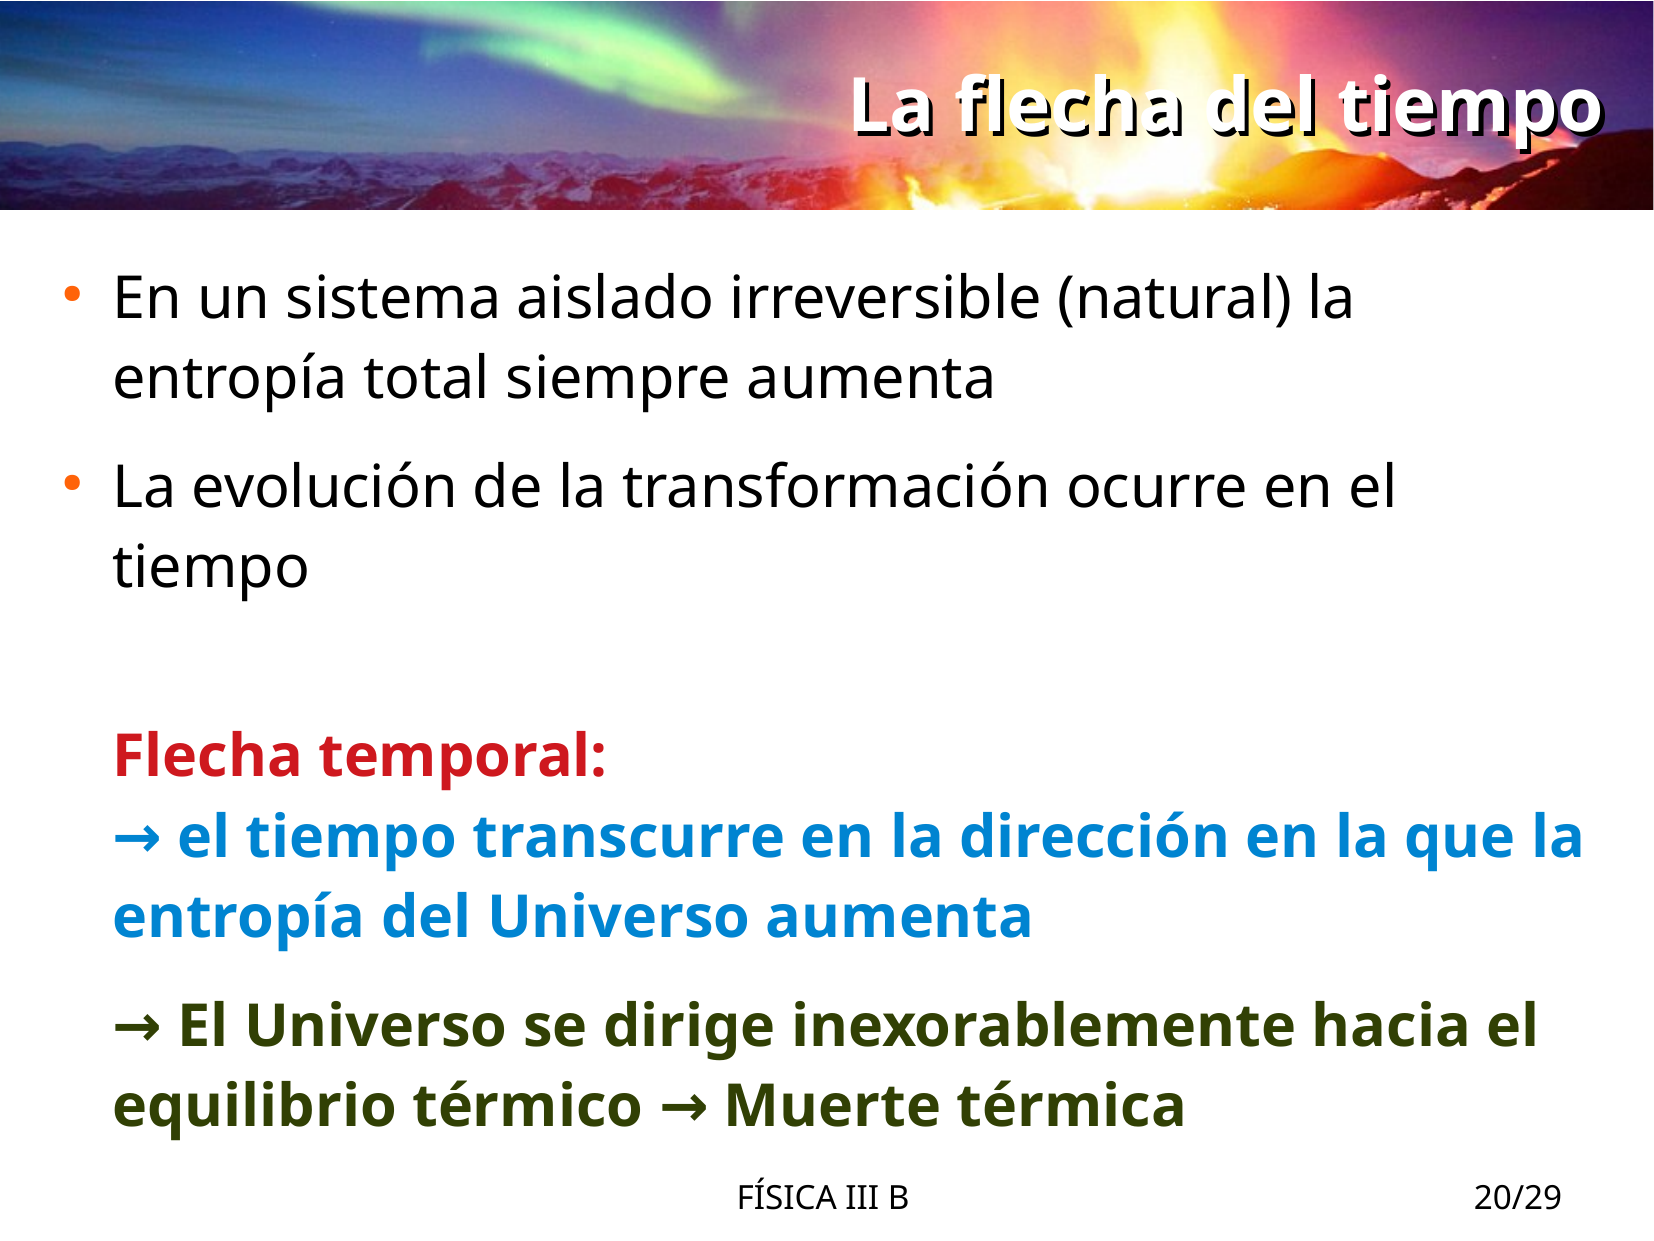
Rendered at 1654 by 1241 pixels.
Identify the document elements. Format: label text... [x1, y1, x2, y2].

title La flecha del tiempo [45, 15, 1606, 191]
picture [0, 1, 1654, 210]
list En un sistema aislado irreversible (natural) la entropía total siempre aumenta La evolución de la transformación ocurre en el tiempo Flecha temporal: → el tiempo transcurre en la dirección en la que la entropía del Universo aumenta → El Universo se dirige inexorablemente hacia el equilibrio térmico → Muerte térmica [45, 255, 1606, 1156]
